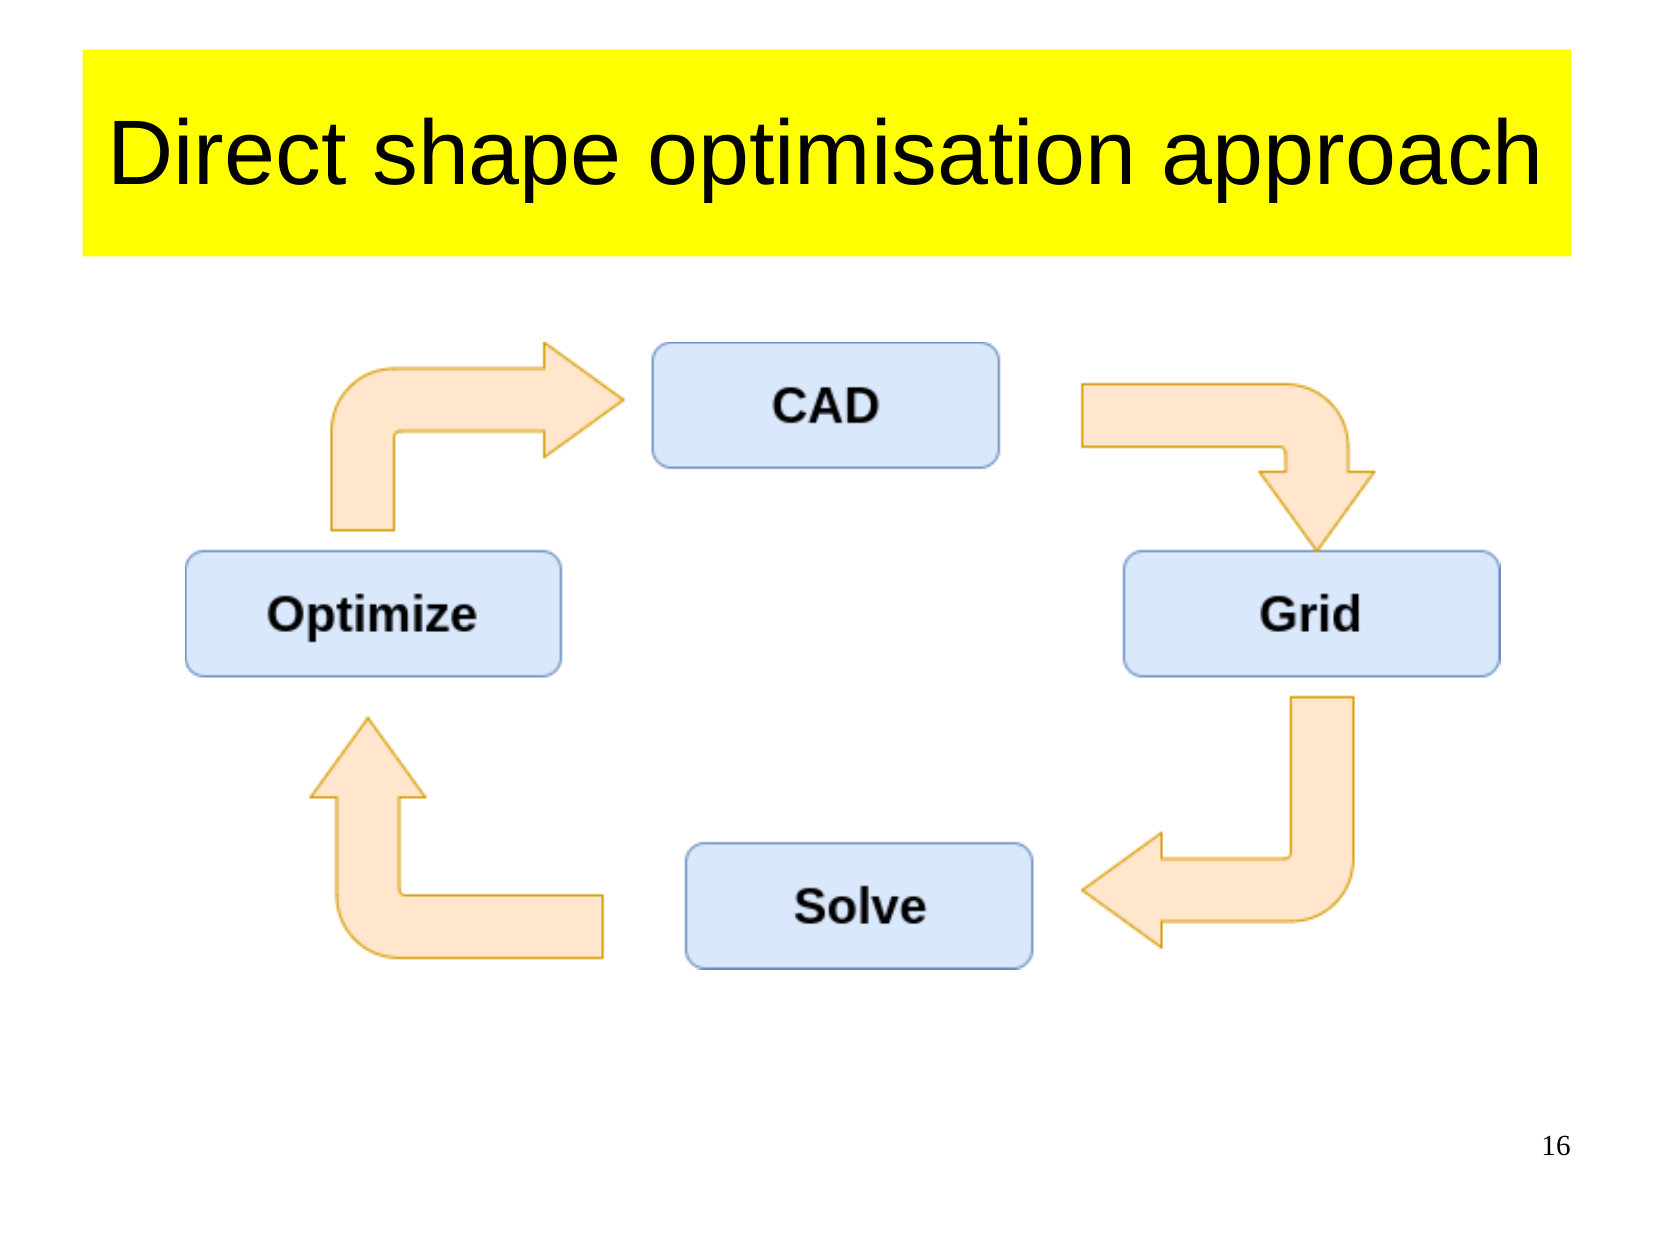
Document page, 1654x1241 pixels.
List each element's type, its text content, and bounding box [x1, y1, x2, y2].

picture [185, 342, 1501, 970]
title Direct shape optimisation approach [82, 49, 1571, 257]
